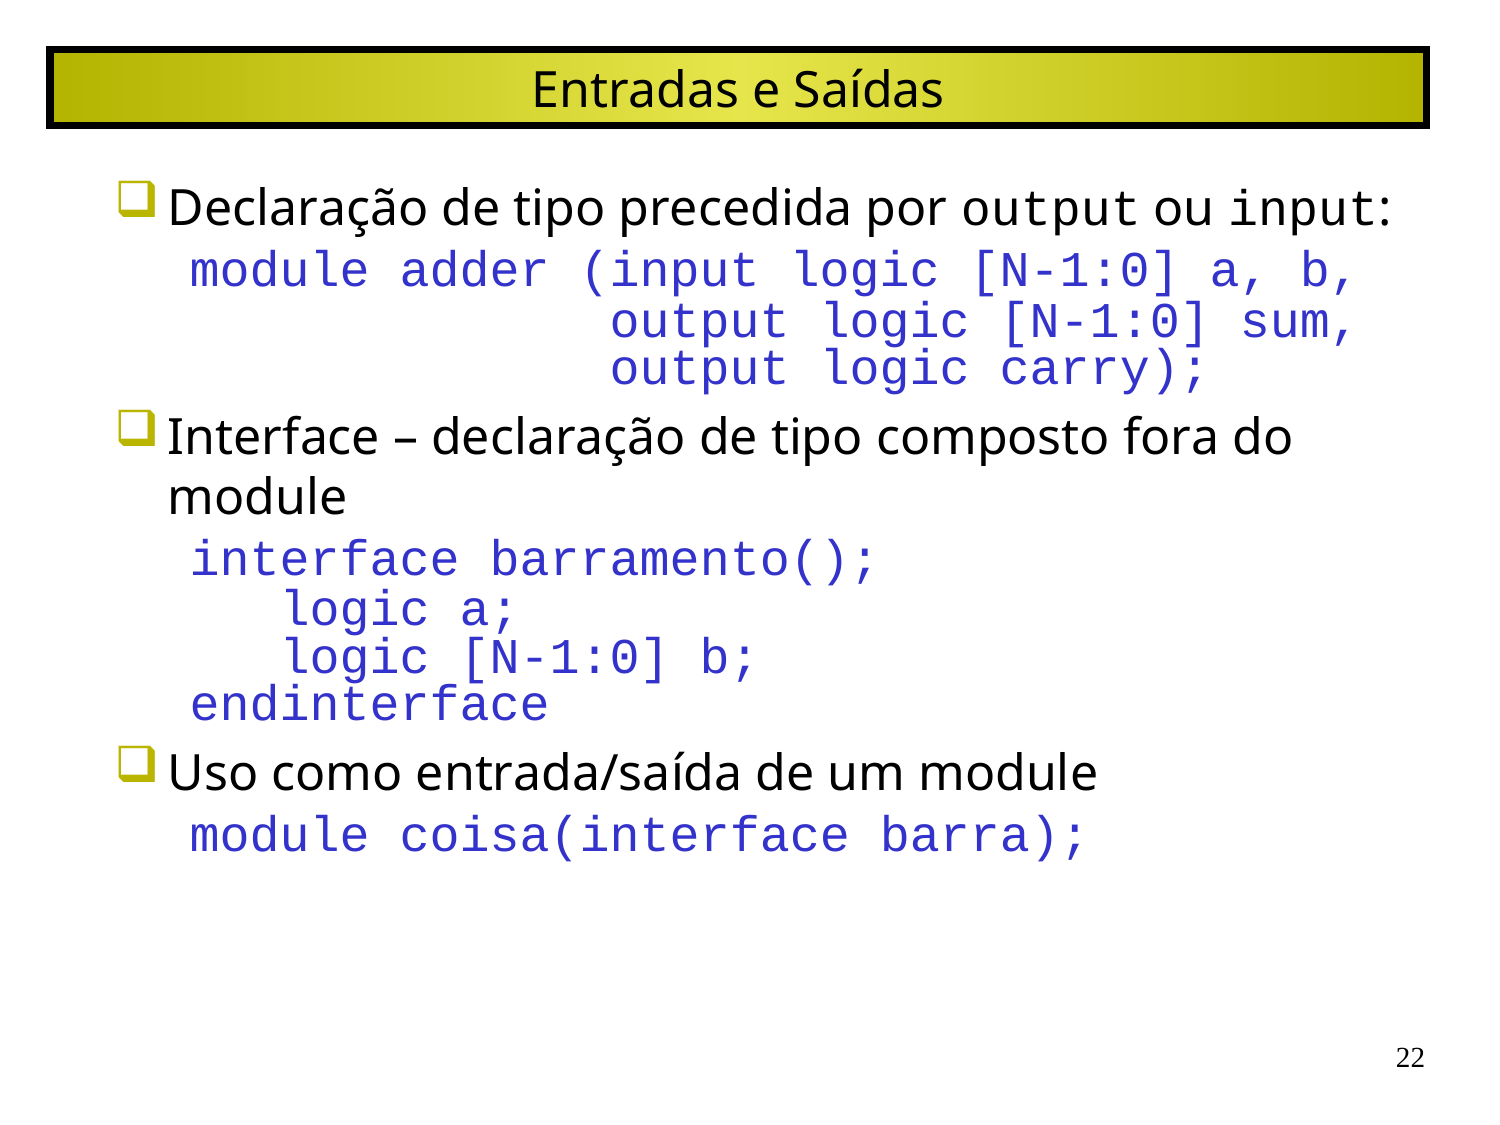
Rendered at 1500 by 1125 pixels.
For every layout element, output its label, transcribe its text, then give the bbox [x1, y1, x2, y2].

title Entradas e Saídas [49, 49, 1427, 126]
list Declaração de tipo precedida por output ou input: module adder (input logic [N-1:0] a, b, output logic [N-1:0] sum, output logic carry); Interface – declaração de tipo composto fora do module interface barramento(); logic a; logic [N-1:0] b; endinterface Uso como entrada/saída de um module module coisa(interface barra); [99, 138, 1477, 1049]
